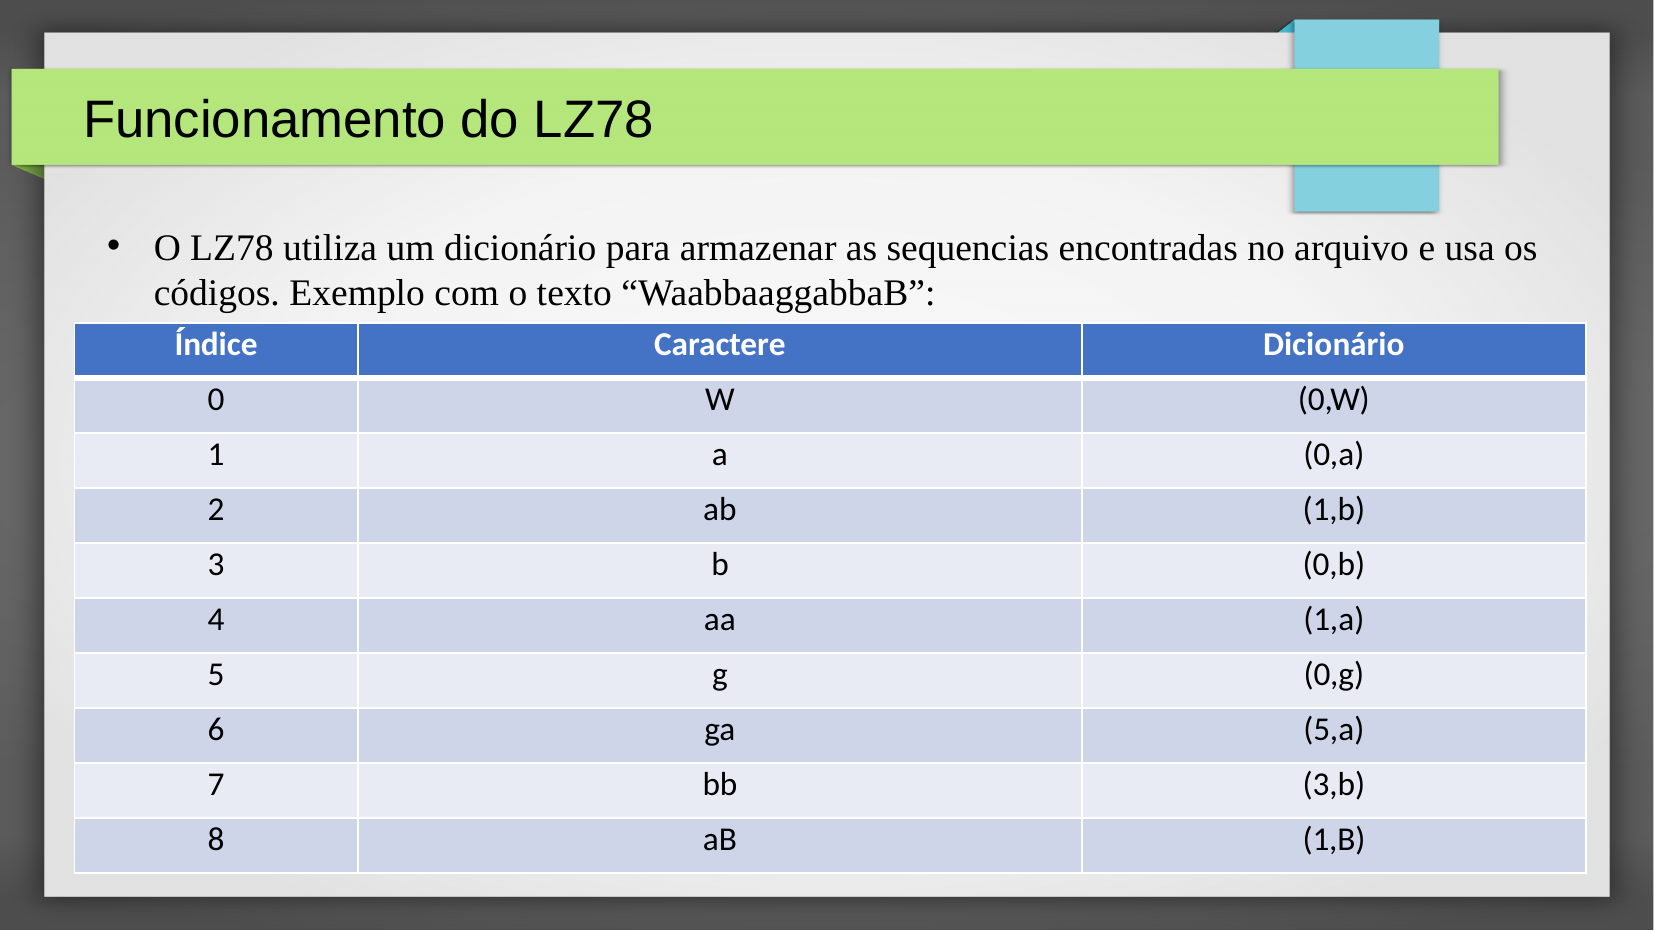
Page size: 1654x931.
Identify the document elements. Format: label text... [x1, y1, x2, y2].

table_cell aa [359, 599, 1081, 652]
table_cell 1 [75, 434, 357, 487]
table_cell 3 [75, 544, 357, 597]
table_cell (0,a) [1083, 434, 1585, 487]
table_cell 5 [75, 654, 357, 707]
table_cell 8 [75, 819, 357, 872]
table_cell bb [359, 764, 1081, 817]
table_cell (0,g) [1083, 654, 1585, 707]
table_cell 2 [75, 489, 357, 542]
table_cell (5,a) [1083, 709, 1585, 762]
table_cell (1,b) [1083, 489, 1585, 542]
table_cell 6 [75, 709, 357, 762]
table_cell (1,a) [1083, 599, 1585, 652]
table_cell 4 [75, 599, 357, 652]
table_header Caractere [359, 324, 1081, 375]
table_cell (3,b) [1083, 764, 1585, 817]
table_header Dicionário [1083, 324, 1585, 375]
table_cell (0,b) [1083, 544, 1585, 597]
table_header Índice [75, 324, 357, 375]
table_cell g [359, 654, 1081, 707]
text_box Funcionamento do LZ78 [68, 77, 1219, 156]
table_cell ab [359, 489, 1081, 542]
table_cell aB [359, 819, 1081, 872]
table_cell ga [359, 709, 1081, 762]
table_cell W [359, 381, 1081, 432]
table_cell (1,B) [1083, 819, 1585, 872]
table_cell 0 [75, 381, 357, 432]
table_cell a [359, 434, 1081, 487]
picture [0, 0, 1654, 930]
text_box O LZ78 utiliza um dicionário para armazenar as sequencias encontradas no arquivo e usa os códigos. Exemplo com o texto “WaabbaaggabbaB”: [92, 215, 1558, 320]
table_cell b [359, 544, 1081, 597]
table_cell 7 [75, 764, 357, 817]
table_cell (0,W) [1083, 381, 1585, 432]
